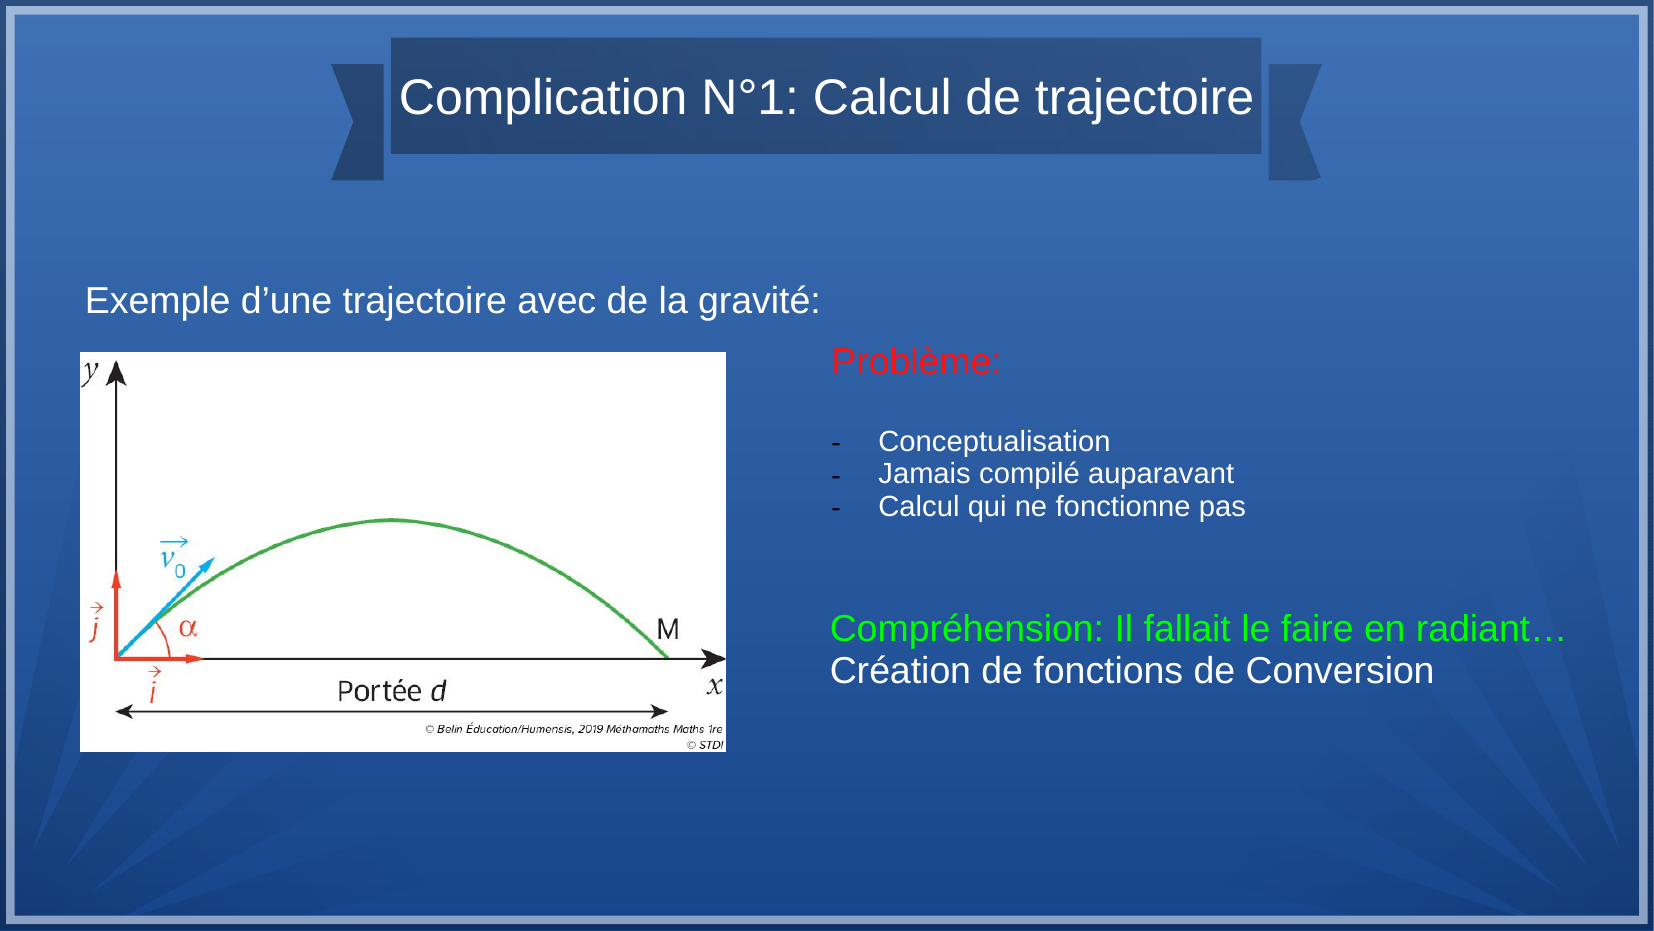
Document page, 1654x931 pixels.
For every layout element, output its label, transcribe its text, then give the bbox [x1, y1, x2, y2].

title Complication N°1: Calcul de trajectoire [389, 35, 1264, 154]
text_box Compréhension: Il fallait le faire en radiant… Création de fonctions de Conversion [814, 599, 1592, 702]
text_box Problème: Conceptualisation Jamais compilé auparavant Calcul qui ne fonctionne pas [816, 333, 1264, 537]
picture [80, 352, 726, 752]
text_box Exemple d’une trajectoire avec de la gravité: [70, 272, 846, 331]
